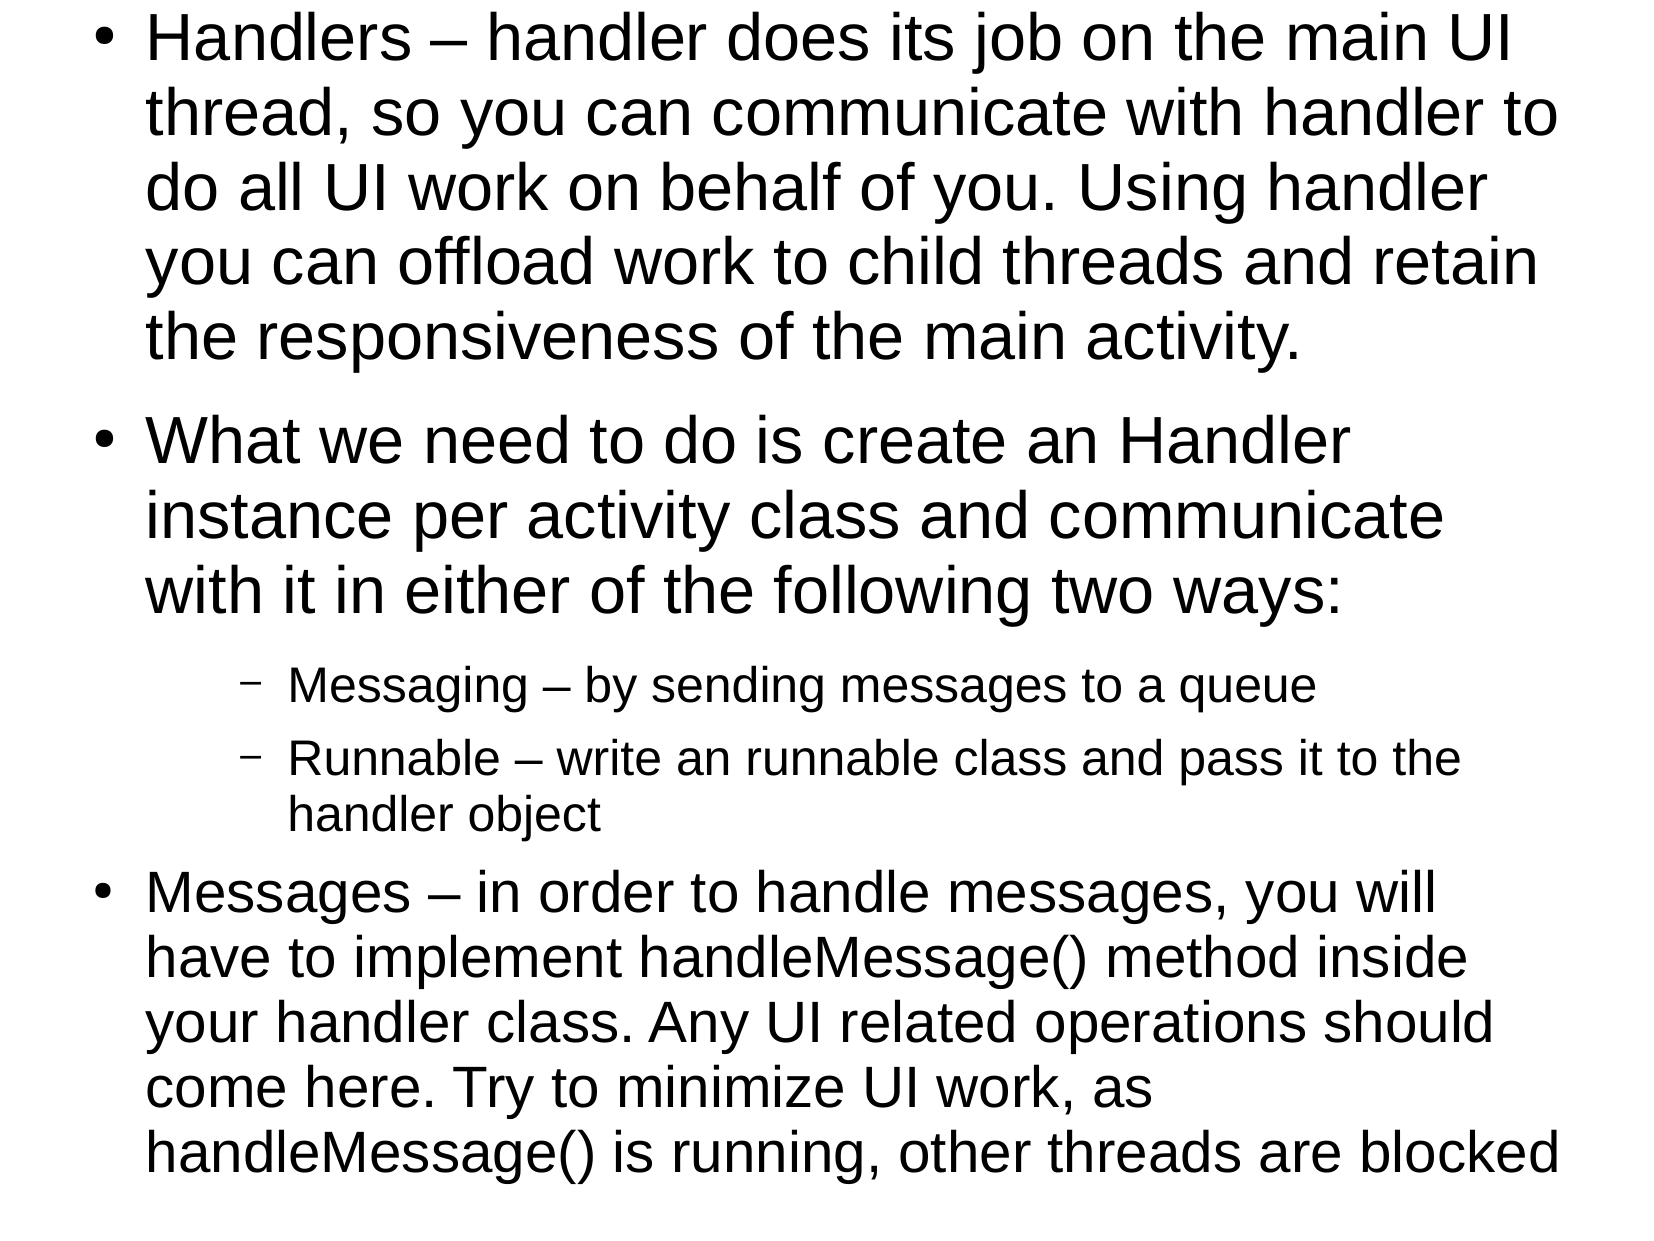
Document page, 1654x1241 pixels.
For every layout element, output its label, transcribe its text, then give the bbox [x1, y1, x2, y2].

list Handlers – handler does its job on the main UI thread, so you can communicate with handler to do all UI work on behalf of you. Using handler you can offload work to child threads and retain the responsiveness of the main activity. What we need to do is create an Handler instance per activity class and communicate with it in either of the following two ways: Messaging – by sending messages to a queue Runnable – write an runnable class and pass it to the handler object Messages – in order to handle messages, you will have to implement handleMessage() method inside your handler class. Any UI related operations should come here. Try to minimize UI work, as handleMessage() is running, other threads are blocked [75, 0, 1564, 1184]
